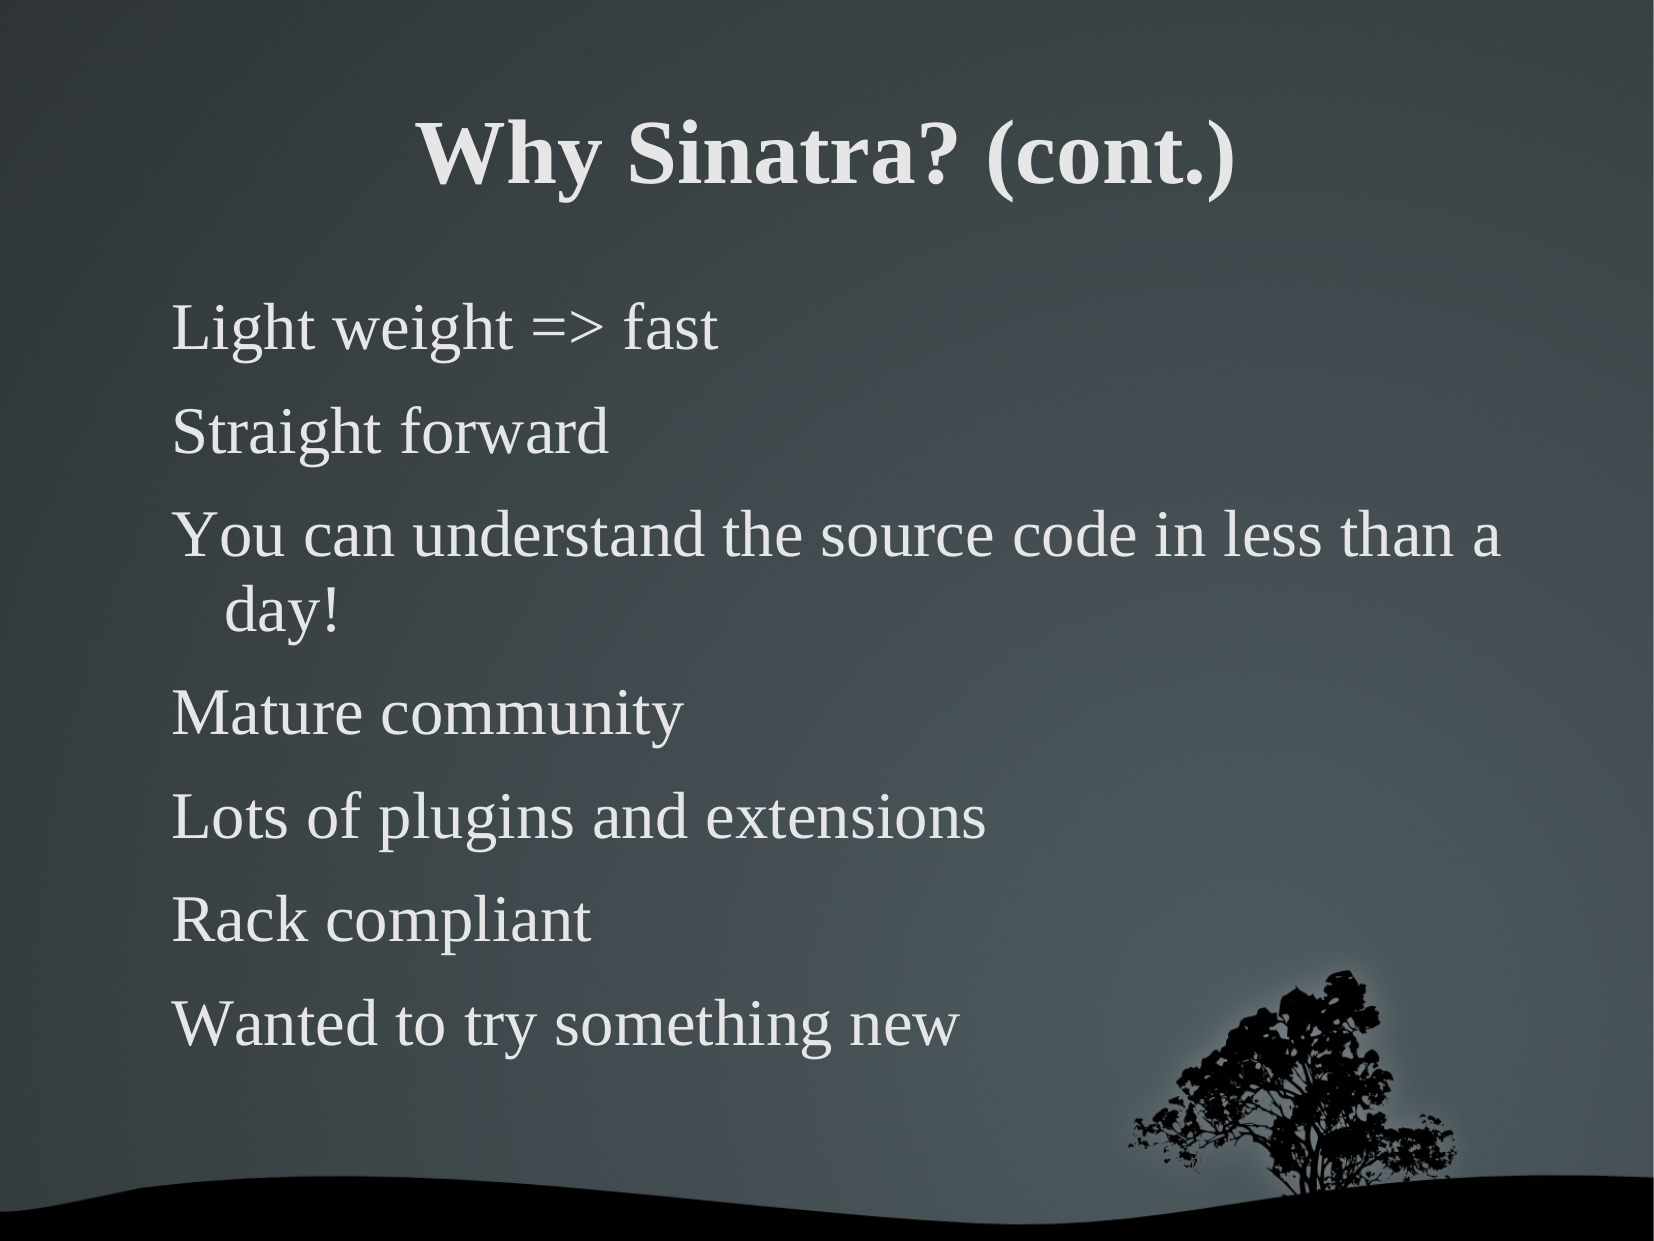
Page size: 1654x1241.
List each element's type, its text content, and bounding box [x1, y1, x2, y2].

title Why Sinatra? (cont.) [82, 49, 1571, 257]
list Light weight => fast Straight forward You can understand the source code in less than a day! Mature community Lots of plugins and extensions Rack compliant Wanted to try something new [82, 290, 1571, 1114]
picture [0, 0, 1654, 1241]
